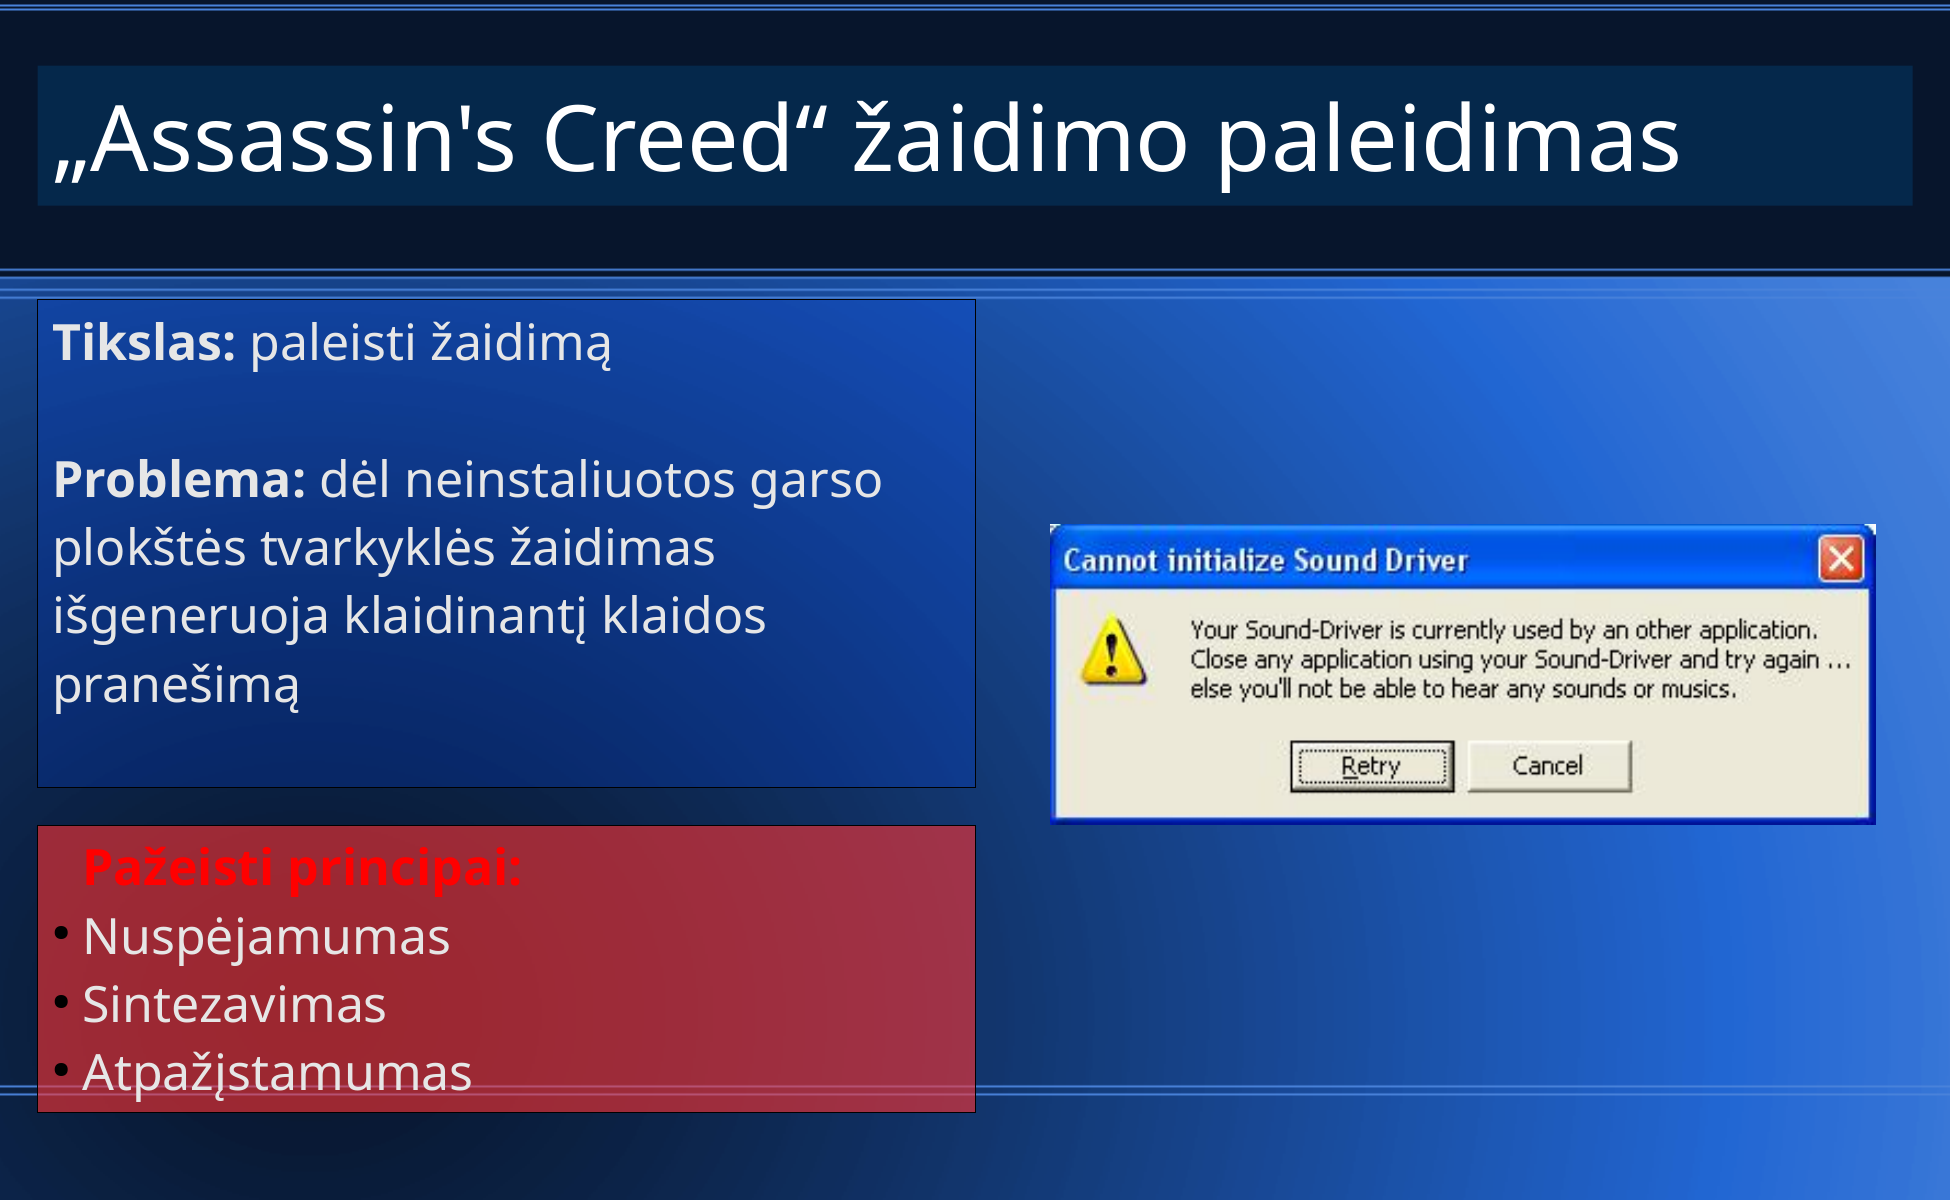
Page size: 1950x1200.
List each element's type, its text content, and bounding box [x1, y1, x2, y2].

text_box „Assassin's Creed“ žaidimo paleidimas [37, 65, 1913, 188]
picture [0, 0, 1950, 1200]
text_box Pažeisti principai: Nuspėjamumas Sintezavimas Atpažįstamumas [37, 825, 976, 1073]
text_box Tikslas: paleisti žaidimą Problema: dėl neinstaliuotos garso plokštės tvarkyklės žaidimas išgeneruoja klaidinantį klaidos pranešimą [37, 299, 976, 788]
